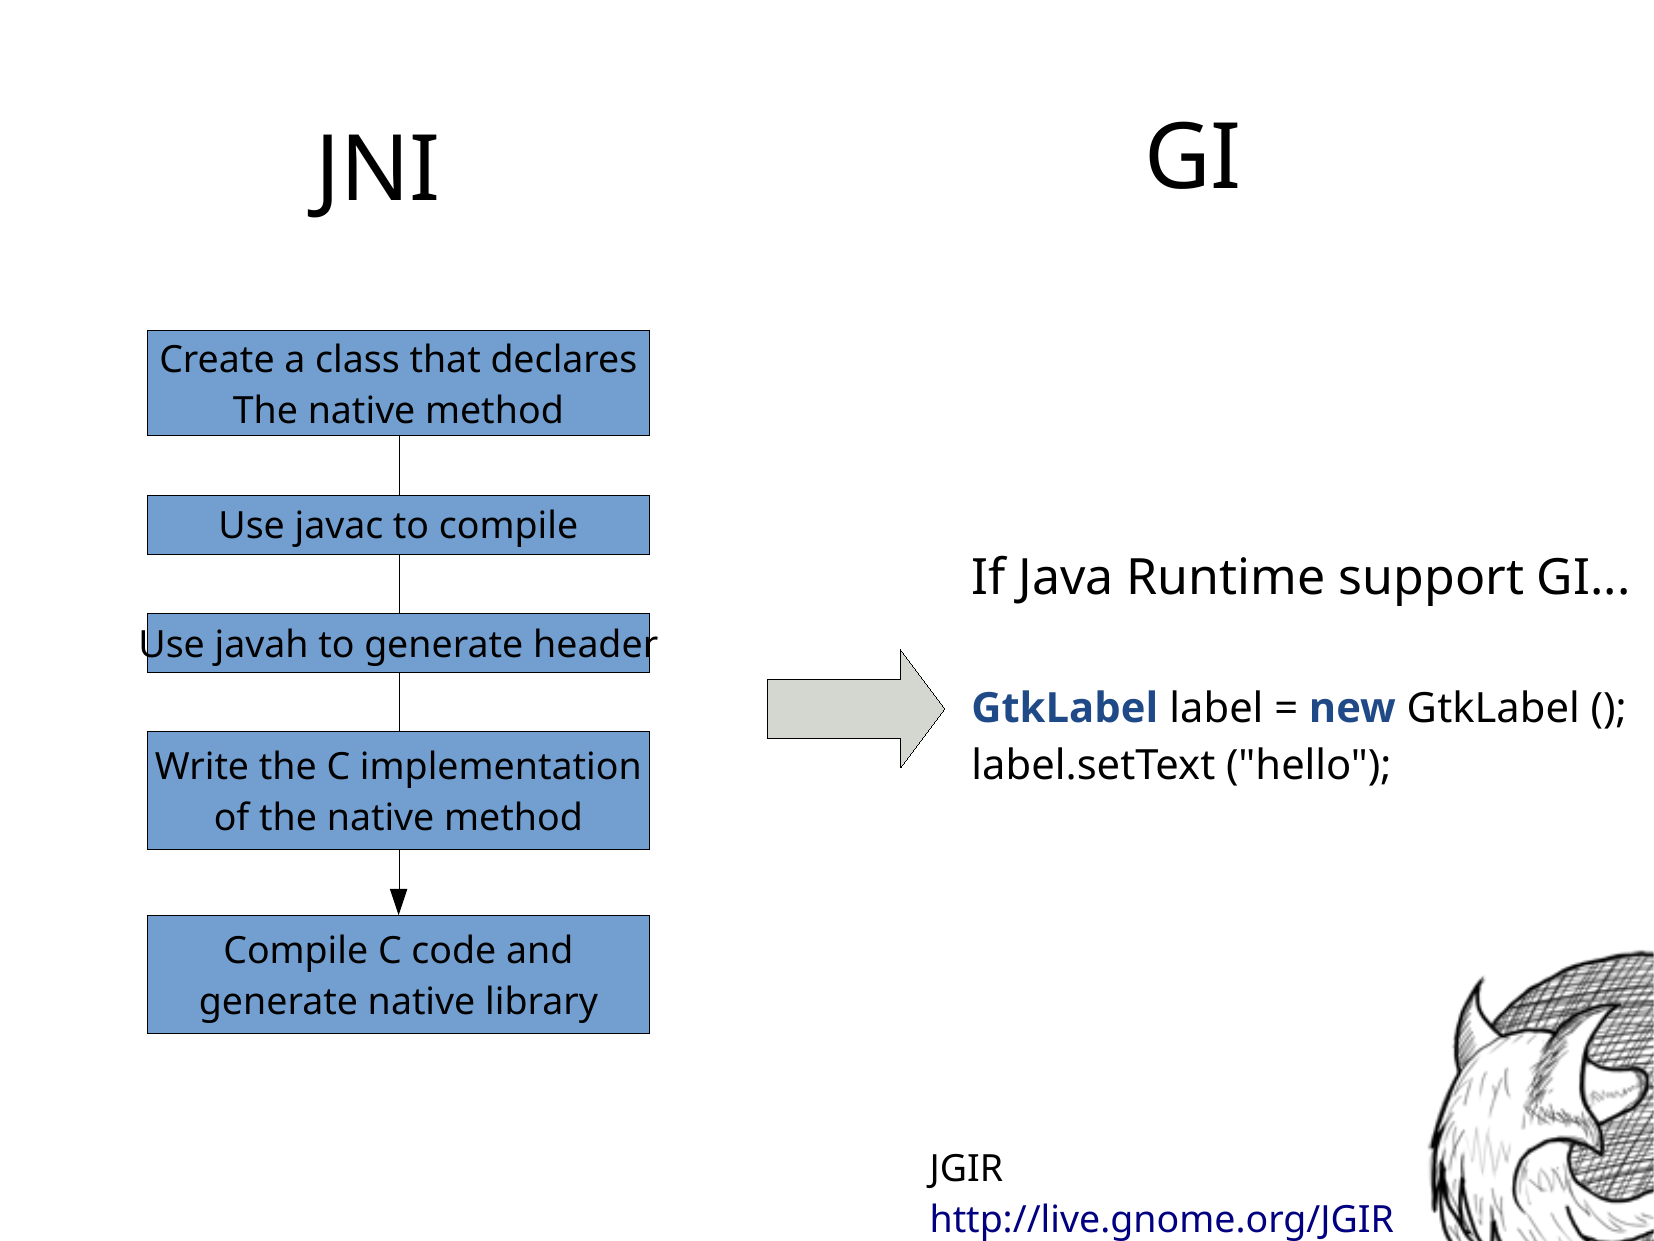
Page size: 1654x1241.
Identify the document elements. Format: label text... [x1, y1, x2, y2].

text_box Write the C implementation of the native method [147, 731, 650, 850]
title GI [820, 56, 1565, 250]
text_box If Java Runtime support GI... GtkLabel label = new GtkLabel (); label.setText ("hello"); [956, 534, 1631, 778]
text_box Compile C code and generate native library [147, 915, 650, 1034]
text_box Create a class that declares The native method [147, 330, 650, 436]
title JNI [17, 61, 739, 269]
text_box JGIR http://live.gnome.org/JGIR [914, 1133, 1412, 1240]
text_box [767, 649, 945, 768]
text_box Use javac to compile [147, 495, 650, 555]
text_box Use javah to generate header [147, 613, 650, 673]
picture [1386, 915, 1654, 1241]
